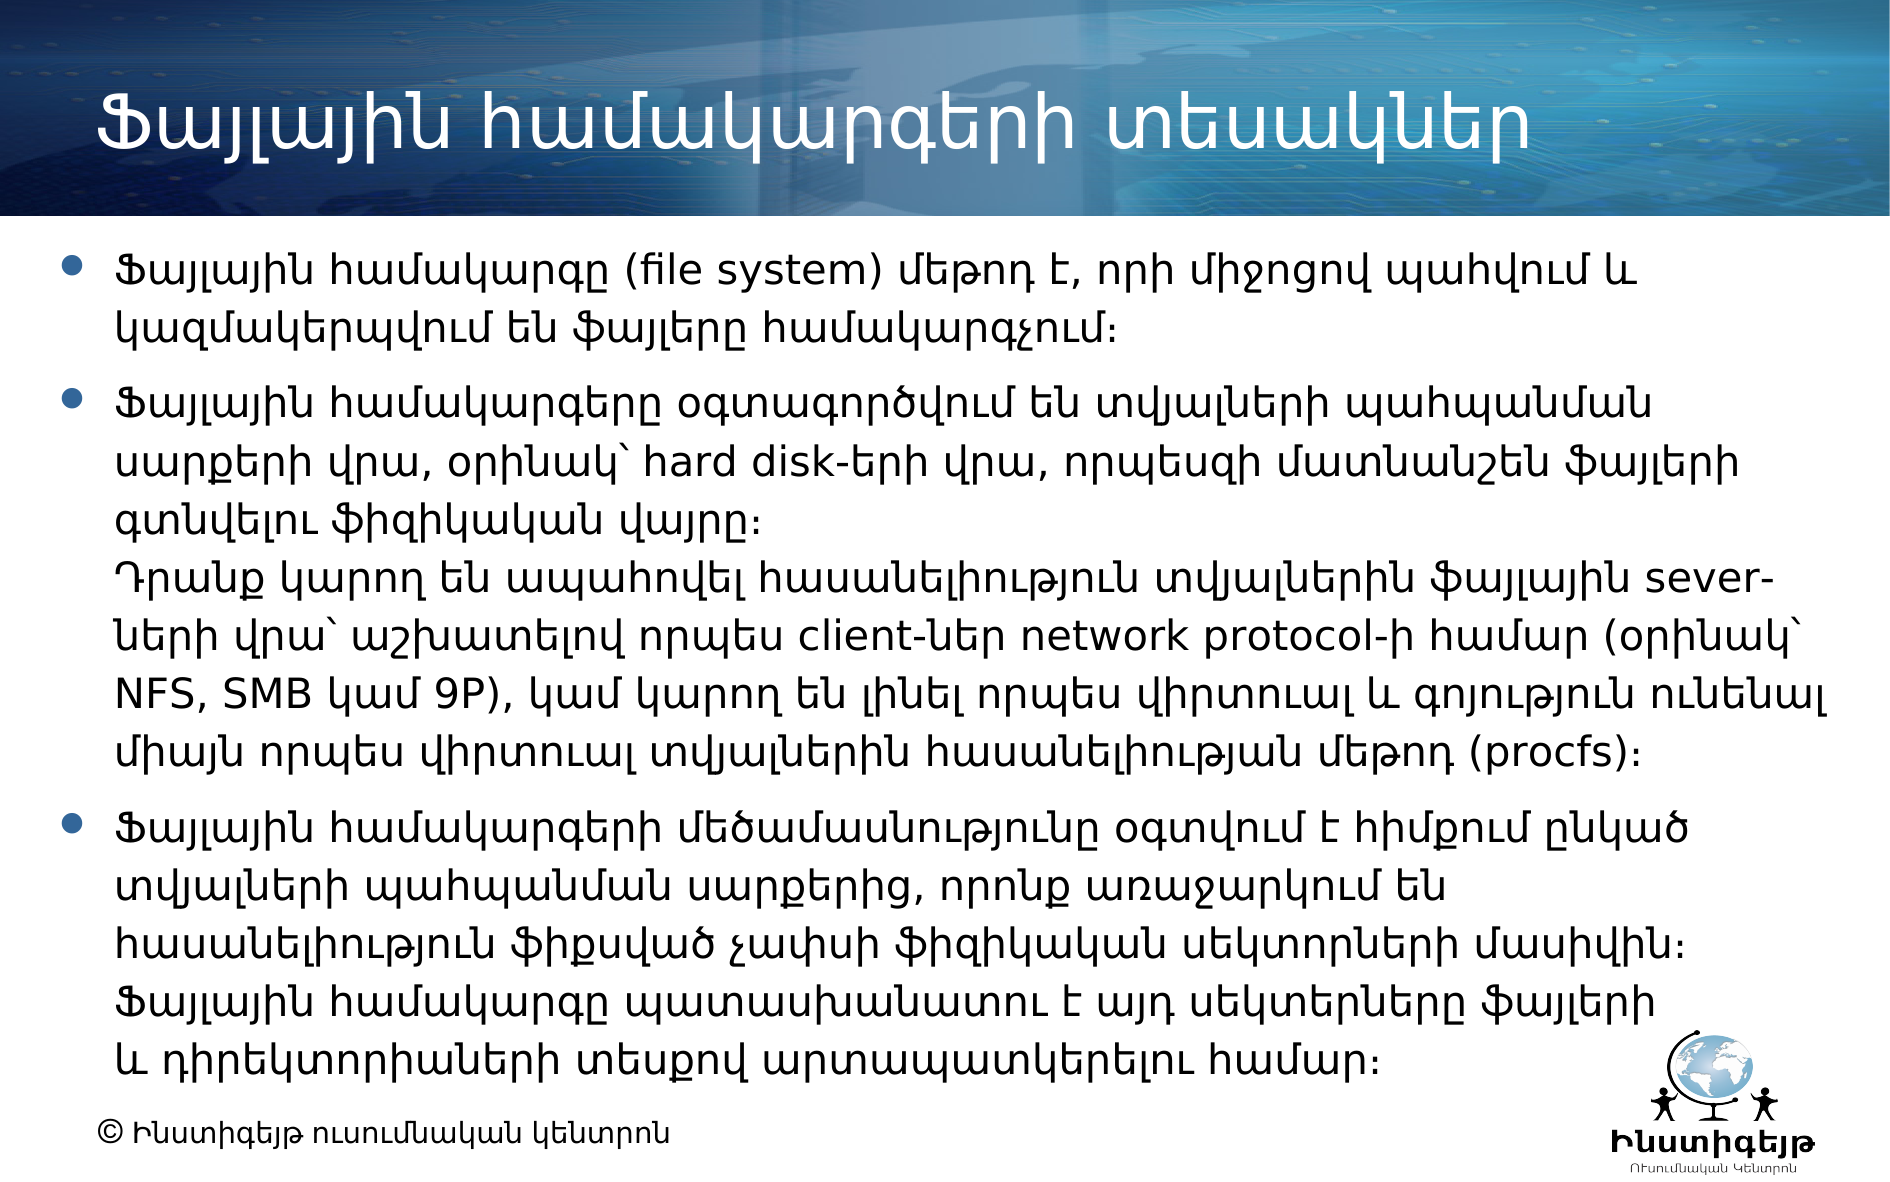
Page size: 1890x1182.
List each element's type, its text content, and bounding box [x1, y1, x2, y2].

list Ֆայլային համակարգը (file system) մեթոդ է, որի միջոցով պահվում և կազմակերպվում են ֆայլերը համակարգչում։ Ֆայլային համակարգերը օգտագործվում են տվյալների պահպանման սարքերի վրա, օրինակ՝ hard disk-երի վրա, որպեսզի մատնանշեն ֆայլերի գտնվելու ֆիզիկական վայրը։ Դրանք կարող են ապահովել հասանելիություն տվյալներին ֆայլային sever-ների վրա՝ աշխատելով որպես client-ներ network protocol-ի համար (օրինակ՝ NFS, SMB կամ 9P), կամ կարող են լինել որպես վիրտուալ և գոյություն ունենալ միայն որպես վիրտուալ տվյալներին հասանելիության մեթոդ (procfs)։ Ֆայլային համակարգերի մեծամասնությունը օգտվում է հիմքում ընկած տվյալների պահպանման սարքերից, որոնք առաջարկում են հասանելիություն ֆիքսված չափսի ֆիզիկական սեկտորների մասիվին։ Ֆայլային համակարգը պատասխանատու է այդ սեկտերները ֆայլերի և դիրեկտորիաների տեսքով արտապատկերելու համար։ [59, 236, 1831, 1075]
picture [1612, 1075, 1815, 1175]
title Ֆայլային համակարգերի տեսակներ [94, 54, 1793, 210]
picture [0, 0, 1890, 216]
